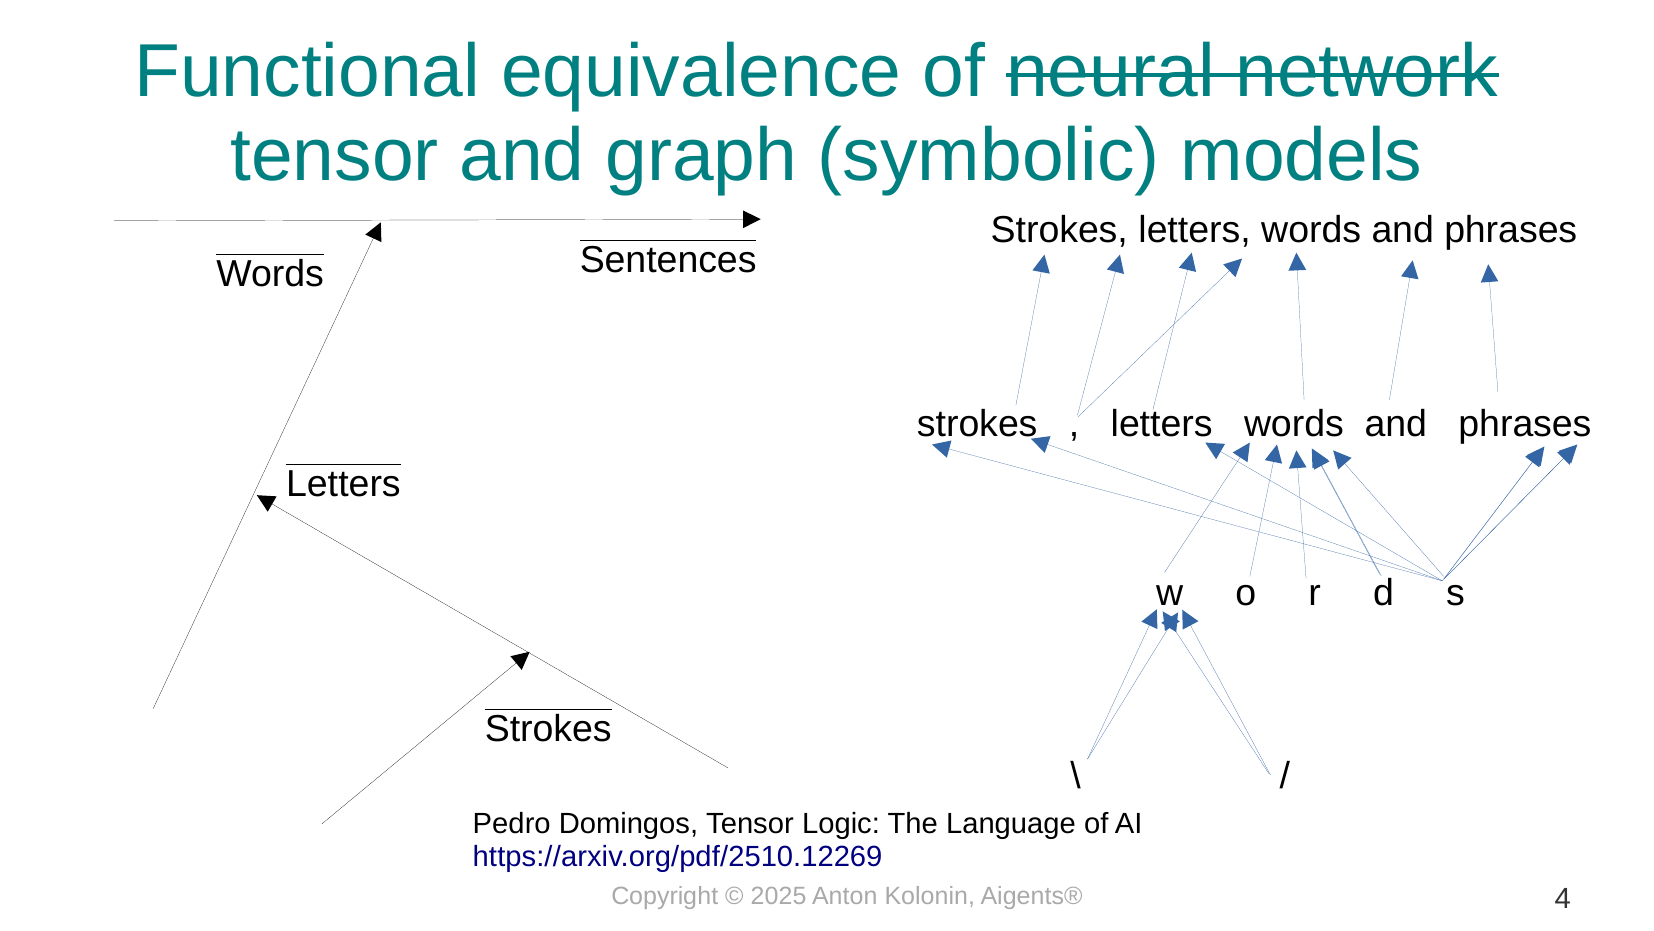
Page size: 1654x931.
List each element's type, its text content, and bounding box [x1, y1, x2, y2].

text_box w o r d s [1141, 563, 1480, 621]
text_box Strokes [459, 700, 627, 758]
text_box \ / [1055, 747, 1305, 805]
text_box Sentences [554, 231, 772, 289]
text_box Functional equivalence of neural network tensor and graph (symbolic) models [0, 0, 1654, 226]
text_box w o r d s [1394, 563, 1433, 577]
text_box w o r d s [1414, 563, 1454, 579]
text_box Pedro Domingos, Tensor Logic: The Language of AI https://arxiv.org/pdf/2510.12269 [457, 799, 1179, 913]
text_box strokes , letters words and phrases [902, 395, 1618, 453]
text_box Words [191, 245, 339, 302]
text_box Letters [260, 455, 416, 513]
text_box Strokes, letters, words and phrases [975, 201, 1604, 259]
